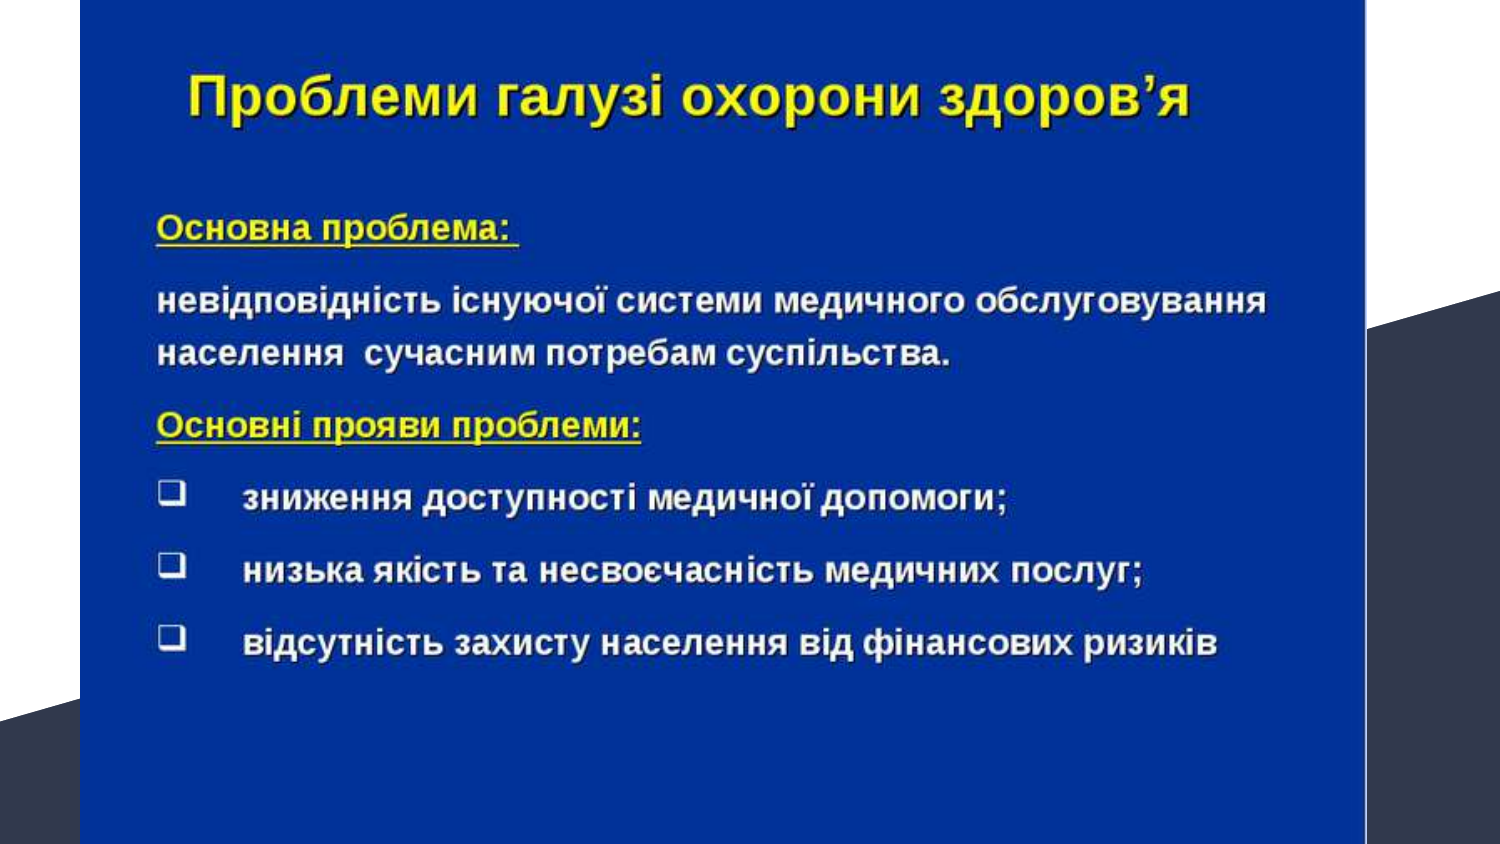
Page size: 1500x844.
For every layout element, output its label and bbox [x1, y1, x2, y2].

picture [80, 0, 1367, 844]
